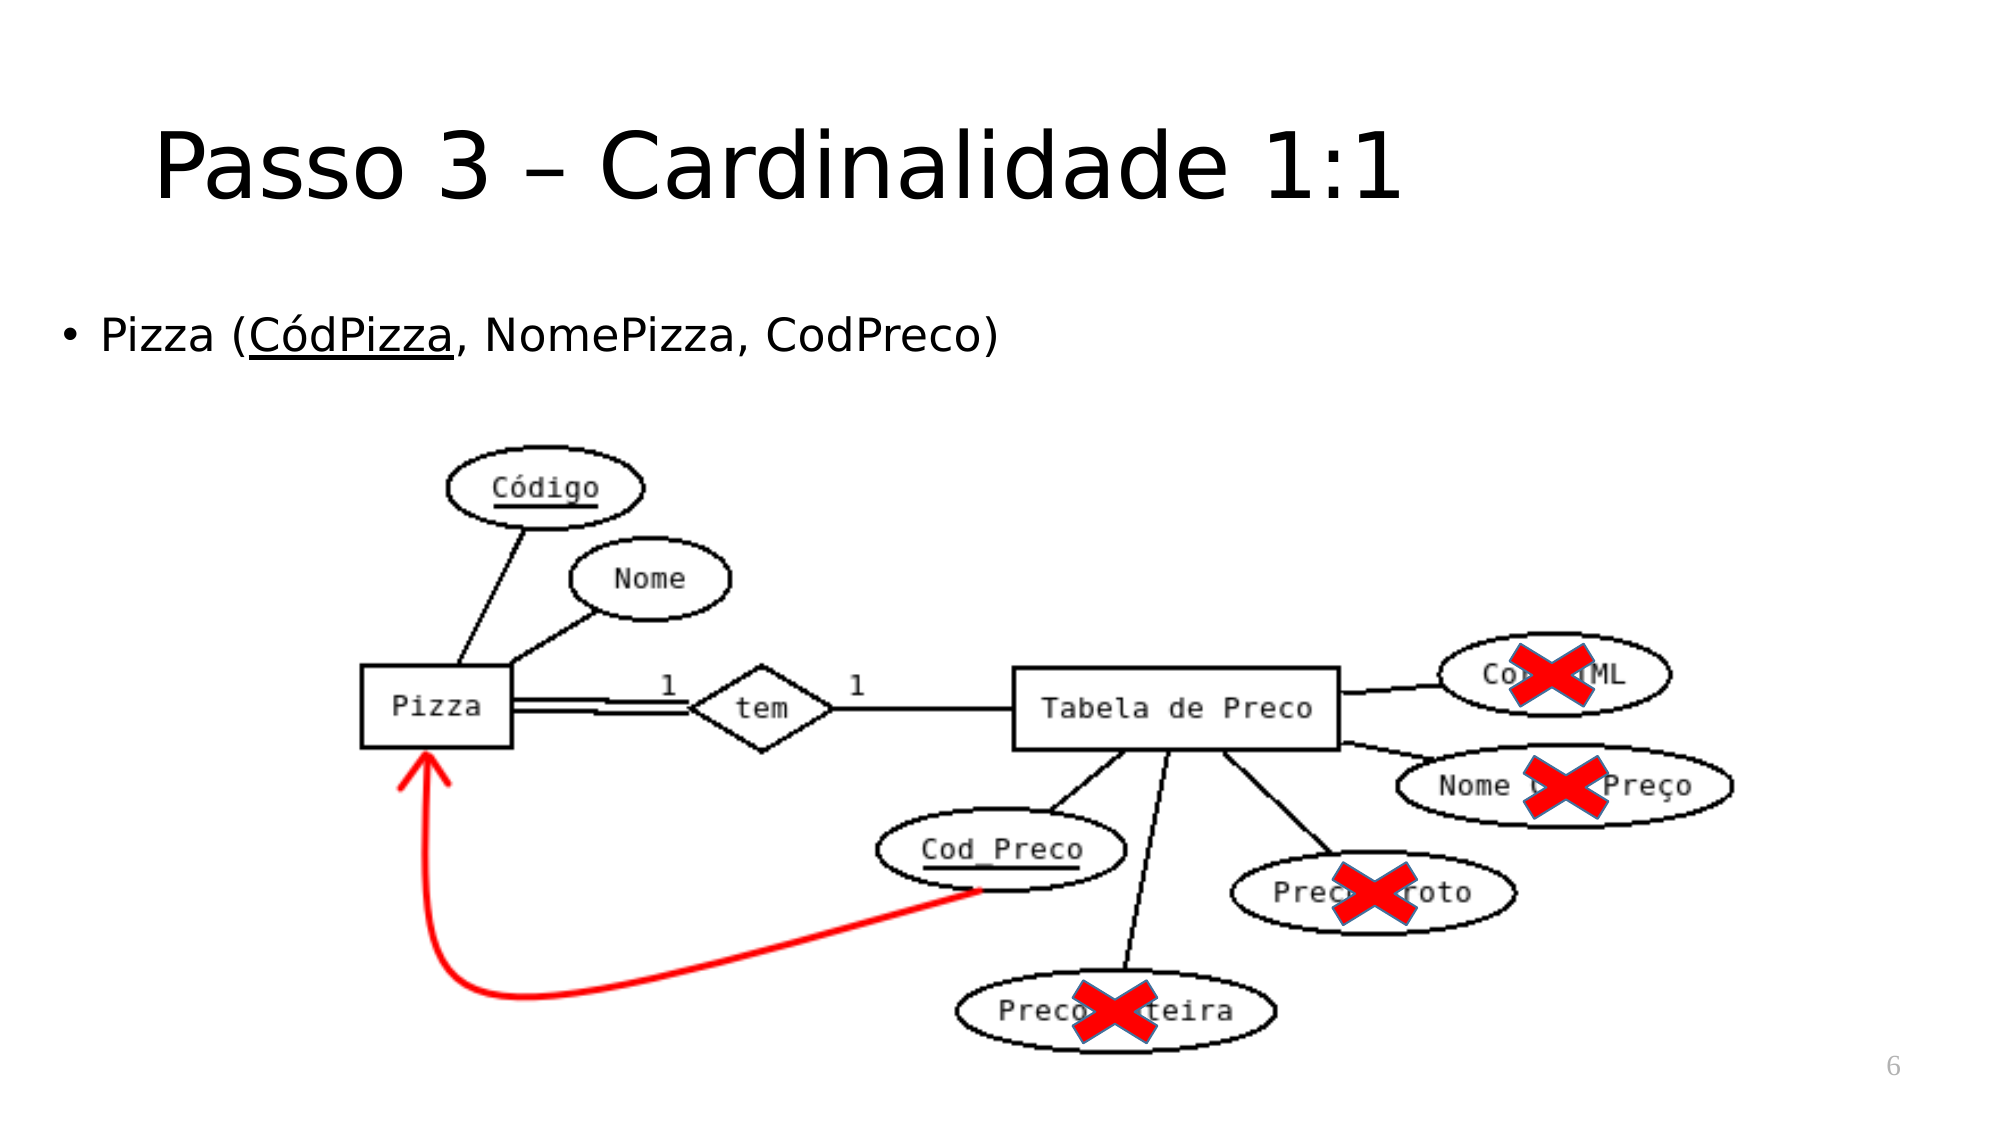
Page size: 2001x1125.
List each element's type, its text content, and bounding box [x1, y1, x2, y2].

text_box [1335, 865, 1415, 923]
text_box [1526, 759, 1606, 816]
text_box [1512, 646, 1592, 704]
text_box Pizza (CódPizza, NomePizza, CodPreco) [60, 298, 1779, 361]
title Passo 3 – Cardinalidade 1:1 [150, 104, 1426, 295]
picture [258, 366, 1737, 1087]
text_box [1075, 983, 1155, 1041]
